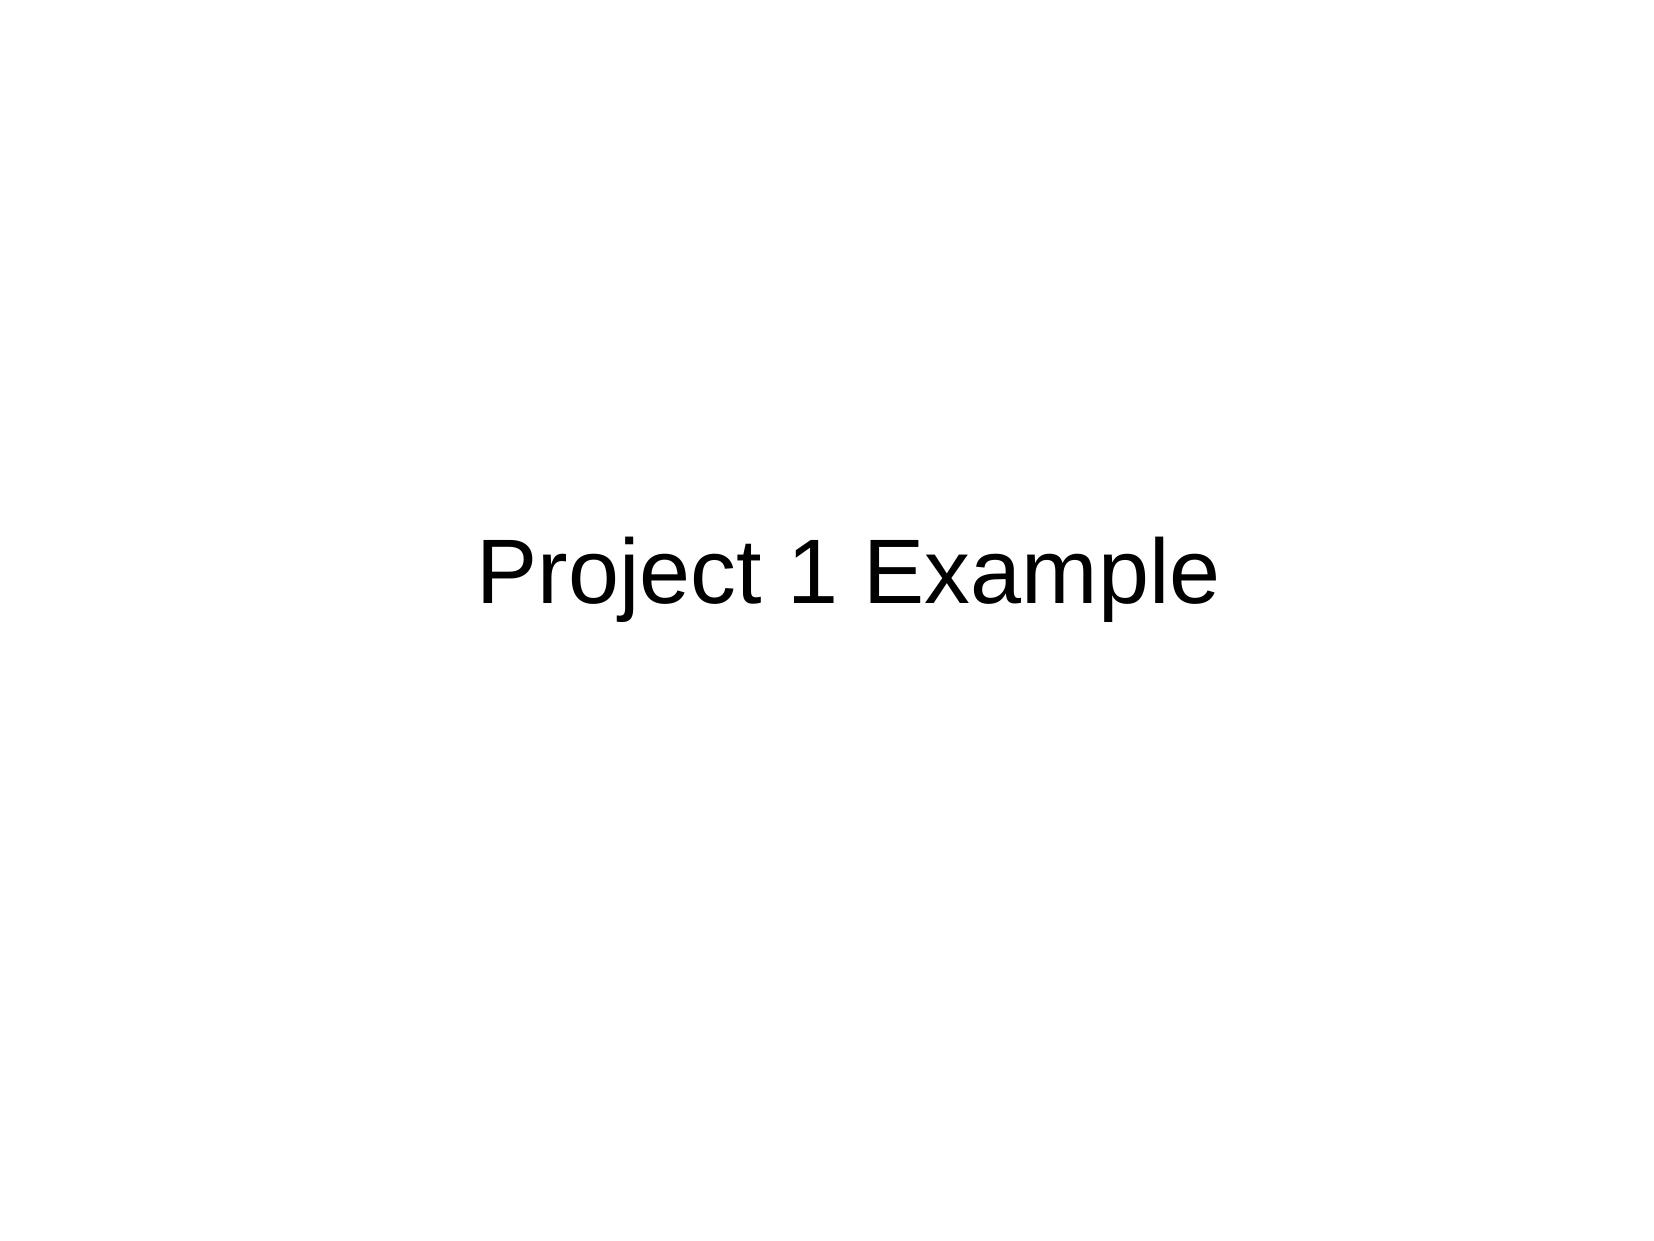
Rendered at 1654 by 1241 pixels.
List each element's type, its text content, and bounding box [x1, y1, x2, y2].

title Project 1 Example [105, 467, 1594, 676]
